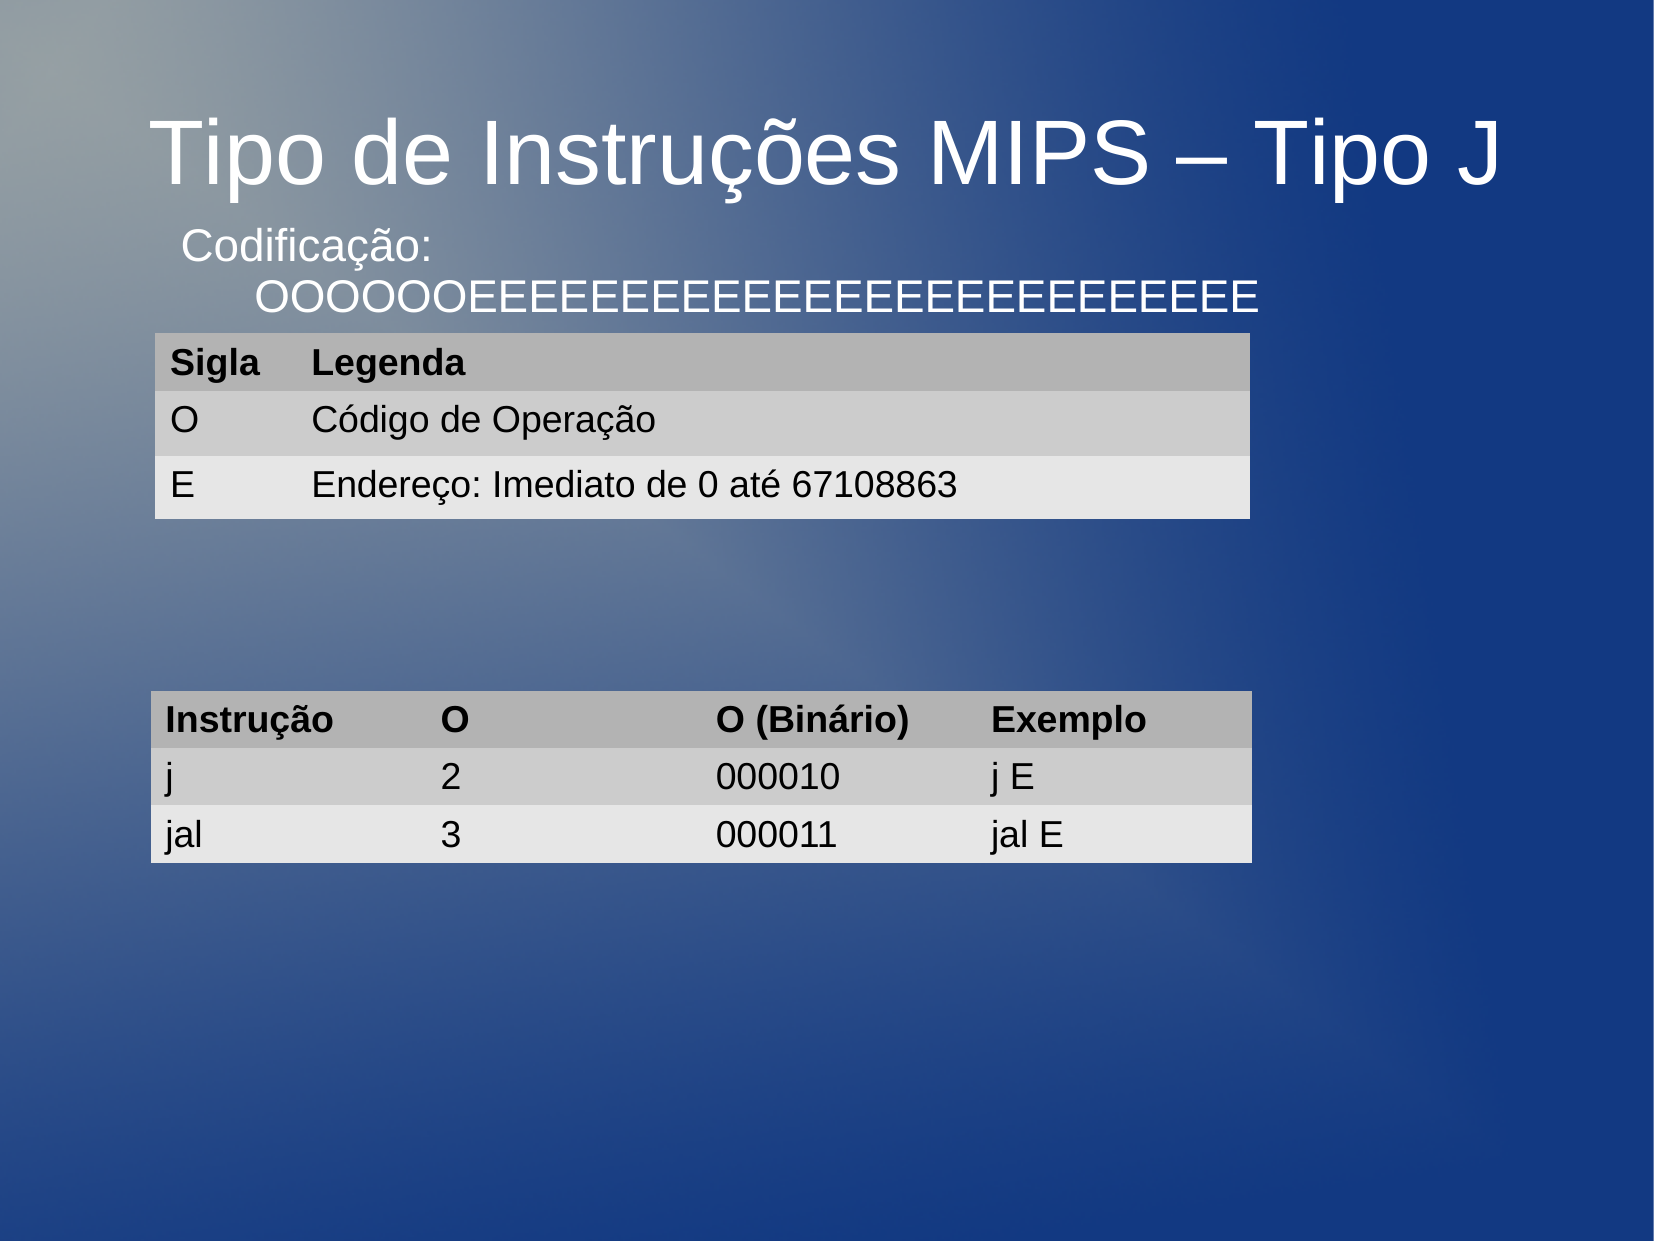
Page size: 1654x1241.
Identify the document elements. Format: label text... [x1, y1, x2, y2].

title Tipo de Instruções MIPS – Tipo J [82, 49, 1571, 257]
table_cell 3 [426, 805, 701, 863]
table_cell Endereço: Imediato de 0 até 67108863 [296, 456, 1250, 519]
text_box Codificação: OOOOOOEEEEEEEEEEEEEEEEEEEEEEEEEE [165, 212, 1501, 331]
table_header Exemplo [976, 691, 1252, 748]
table_header Instrução [151, 691, 426, 748]
table_cell j E [976, 748, 1252, 805]
table_cell Código de Operação [296, 391, 1250, 456]
table_cell 000011 [701, 805, 976, 863]
table_cell O [155, 391, 296, 456]
table_cell jal [151, 805, 426, 863]
table_cell jal E [976, 805, 1252, 863]
picture [0, 0, 1654, 1241]
table_header Legenda [296, 333, 1250, 391]
table_cell 2 [426, 748, 701, 805]
table_cell 000010 [701, 748, 976, 805]
table_cell j [151, 748, 426, 805]
table_header O (Binário) [701, 691, 976, 748]
table_cell E [155, 456, 296, 519]
table_header Sigla [155, 333, 296, 391]
table_header O [426, 691, 701, 748]
